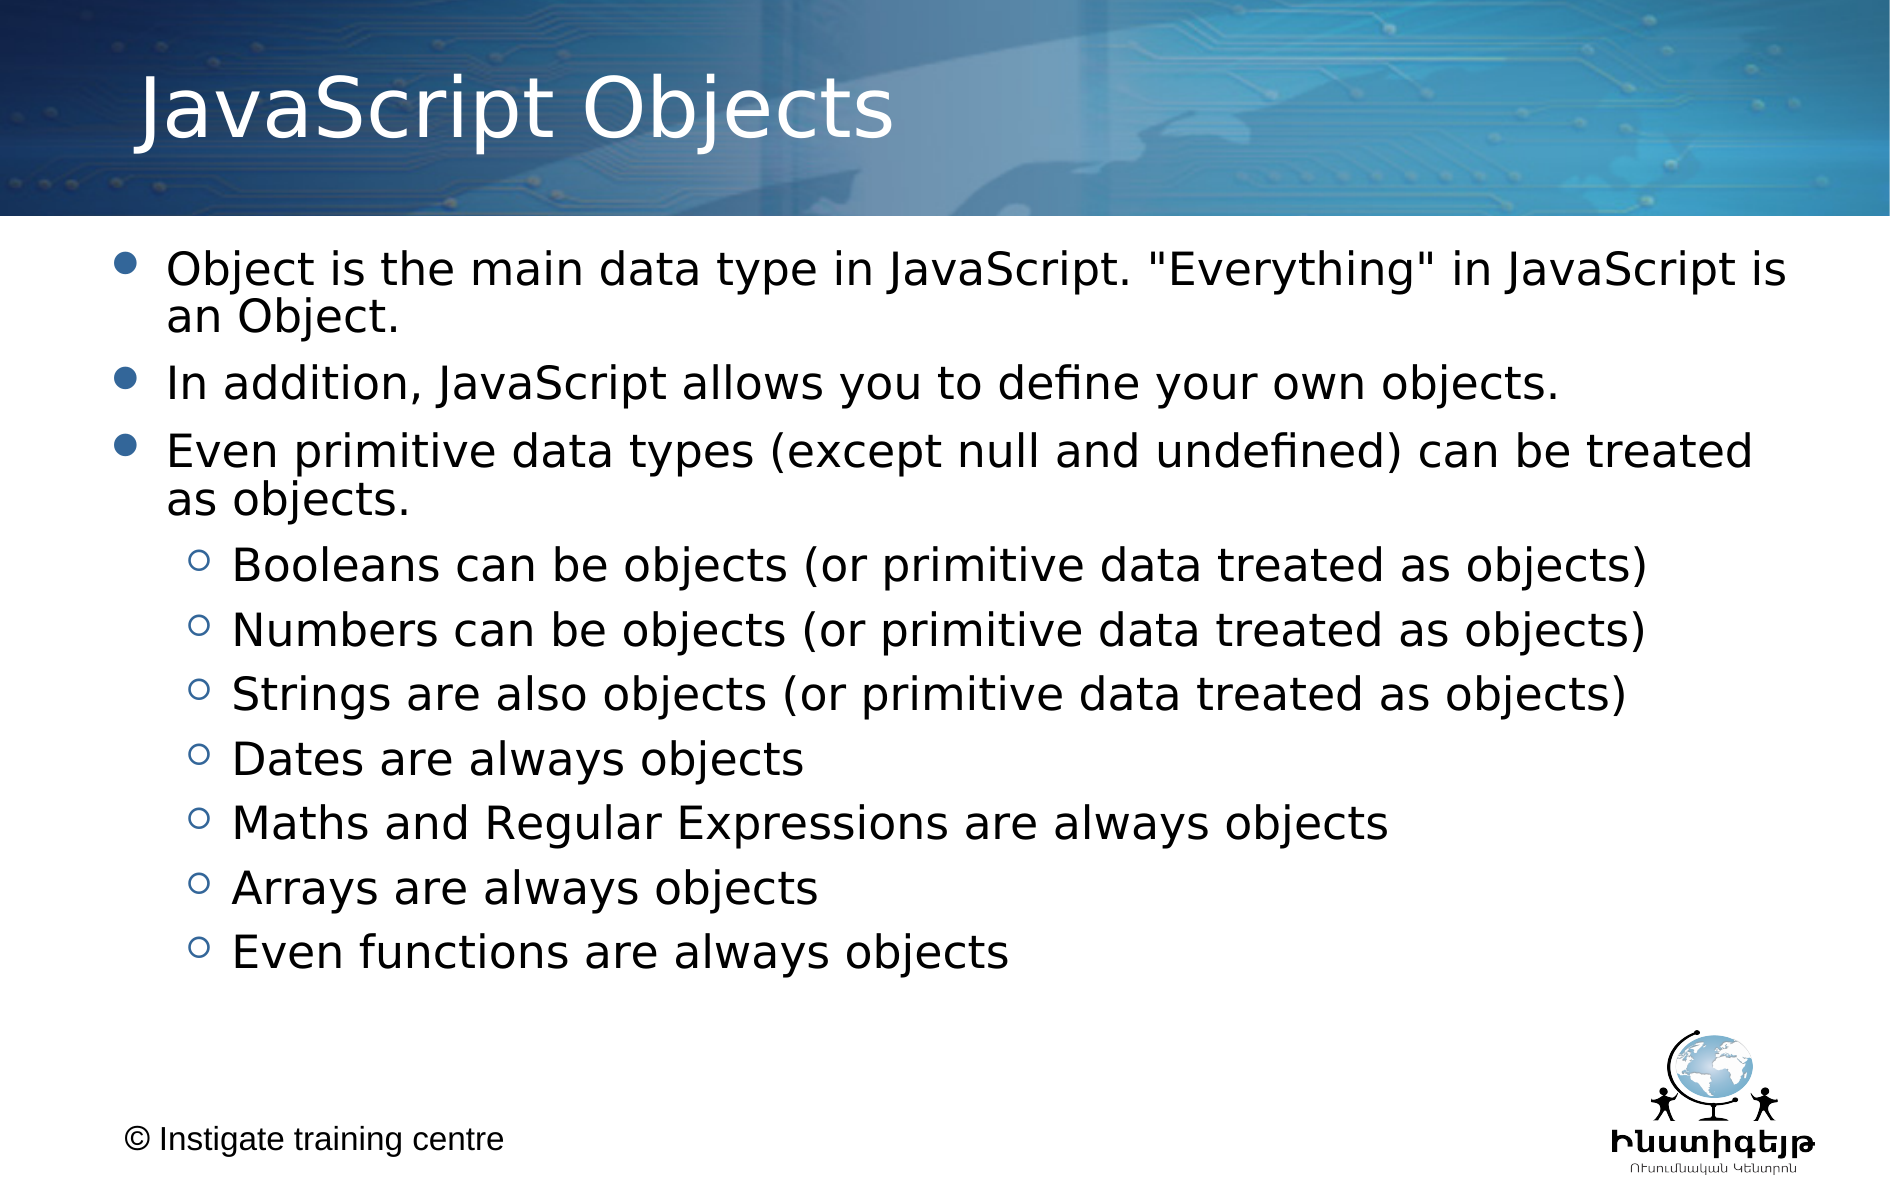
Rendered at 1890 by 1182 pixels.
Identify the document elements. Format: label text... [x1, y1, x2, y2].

picture [1612, 1030, 1815, 1175]
picture [0, 0, 1890, 216]
list Object is the main data type in JavaScript. "Everything" in JavaScript is an Object. In addition, JavaScript allows you to define your own objects. Even primitive data types (except null and undefined) can be treated as objects. Booleans can be objects (or primitive data treated as objects) Numbers can be objects (or primitive data treated as objects) Strings are also objects (or primitive data treated as objects) Dates are always objects Maths and Regular Expressions are always objects Arrays are always objects Even functions are always objects [110, 247, 1801, 272]
